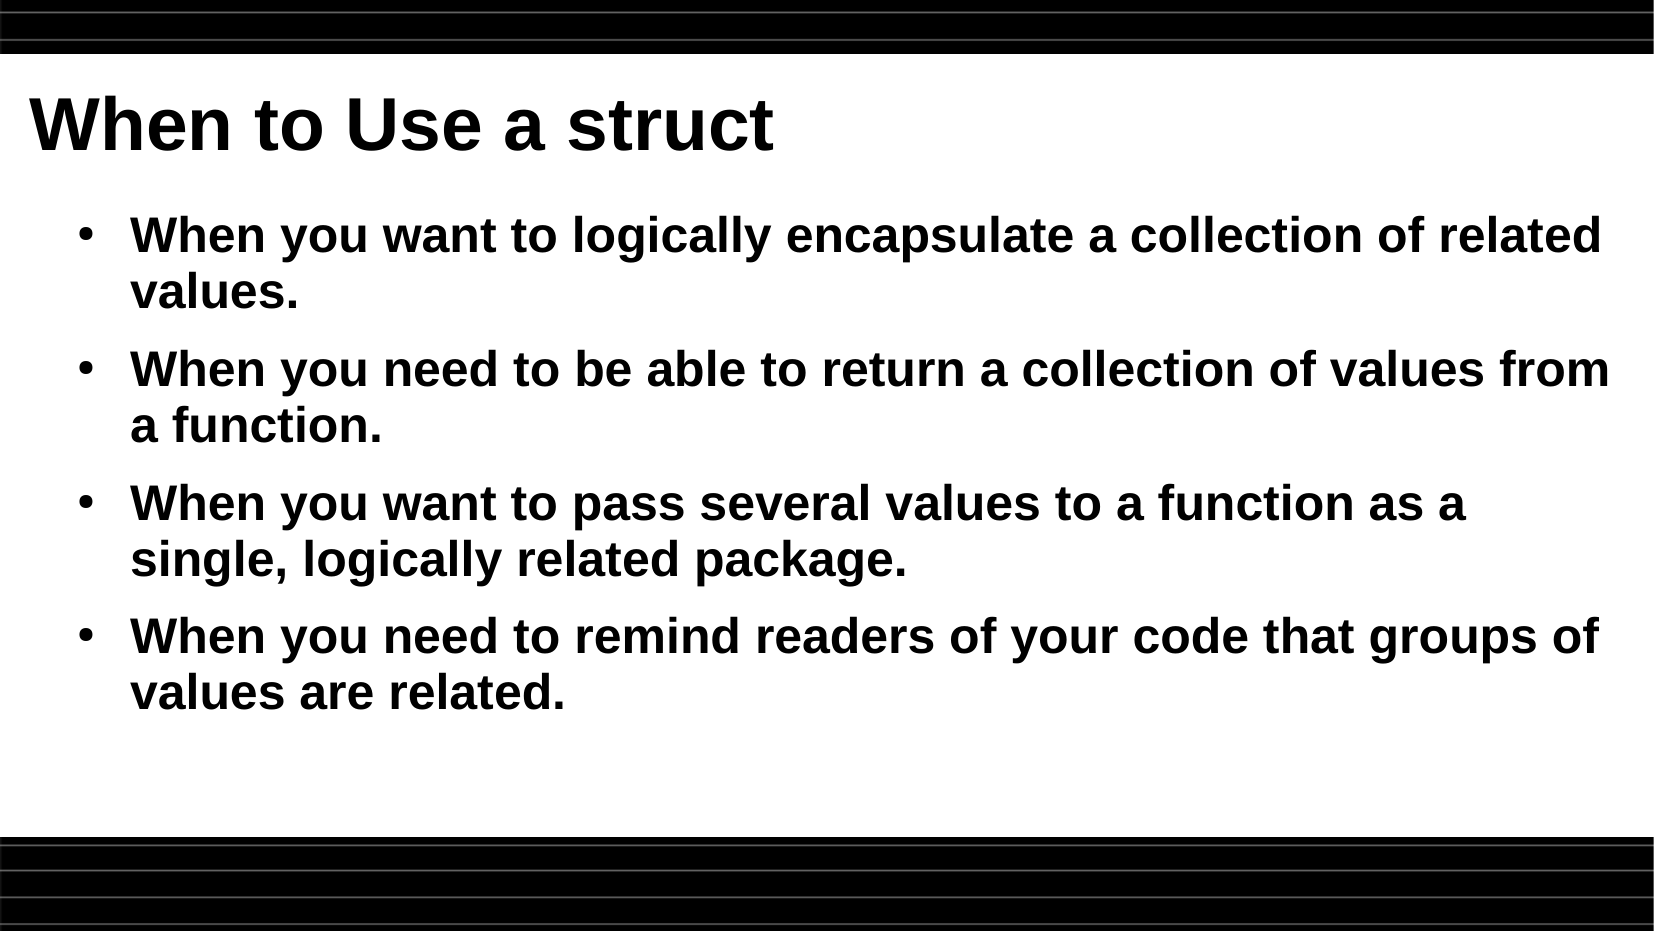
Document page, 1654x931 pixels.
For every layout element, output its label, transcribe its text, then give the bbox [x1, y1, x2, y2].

picture [0, 0, 1654, 54]
list When you want to logically encapsulate a collection of related values. When you need to be able to return a collection of values from a function. When you want to pass several values to a function as a single, logically related package. When you need to remind readers of your code that groups of values are related. [59, 207, 1636, 820]
picture [0, 837, 1654, 931]
text_box When to Use a struct [15, 75, 1546, 174]
